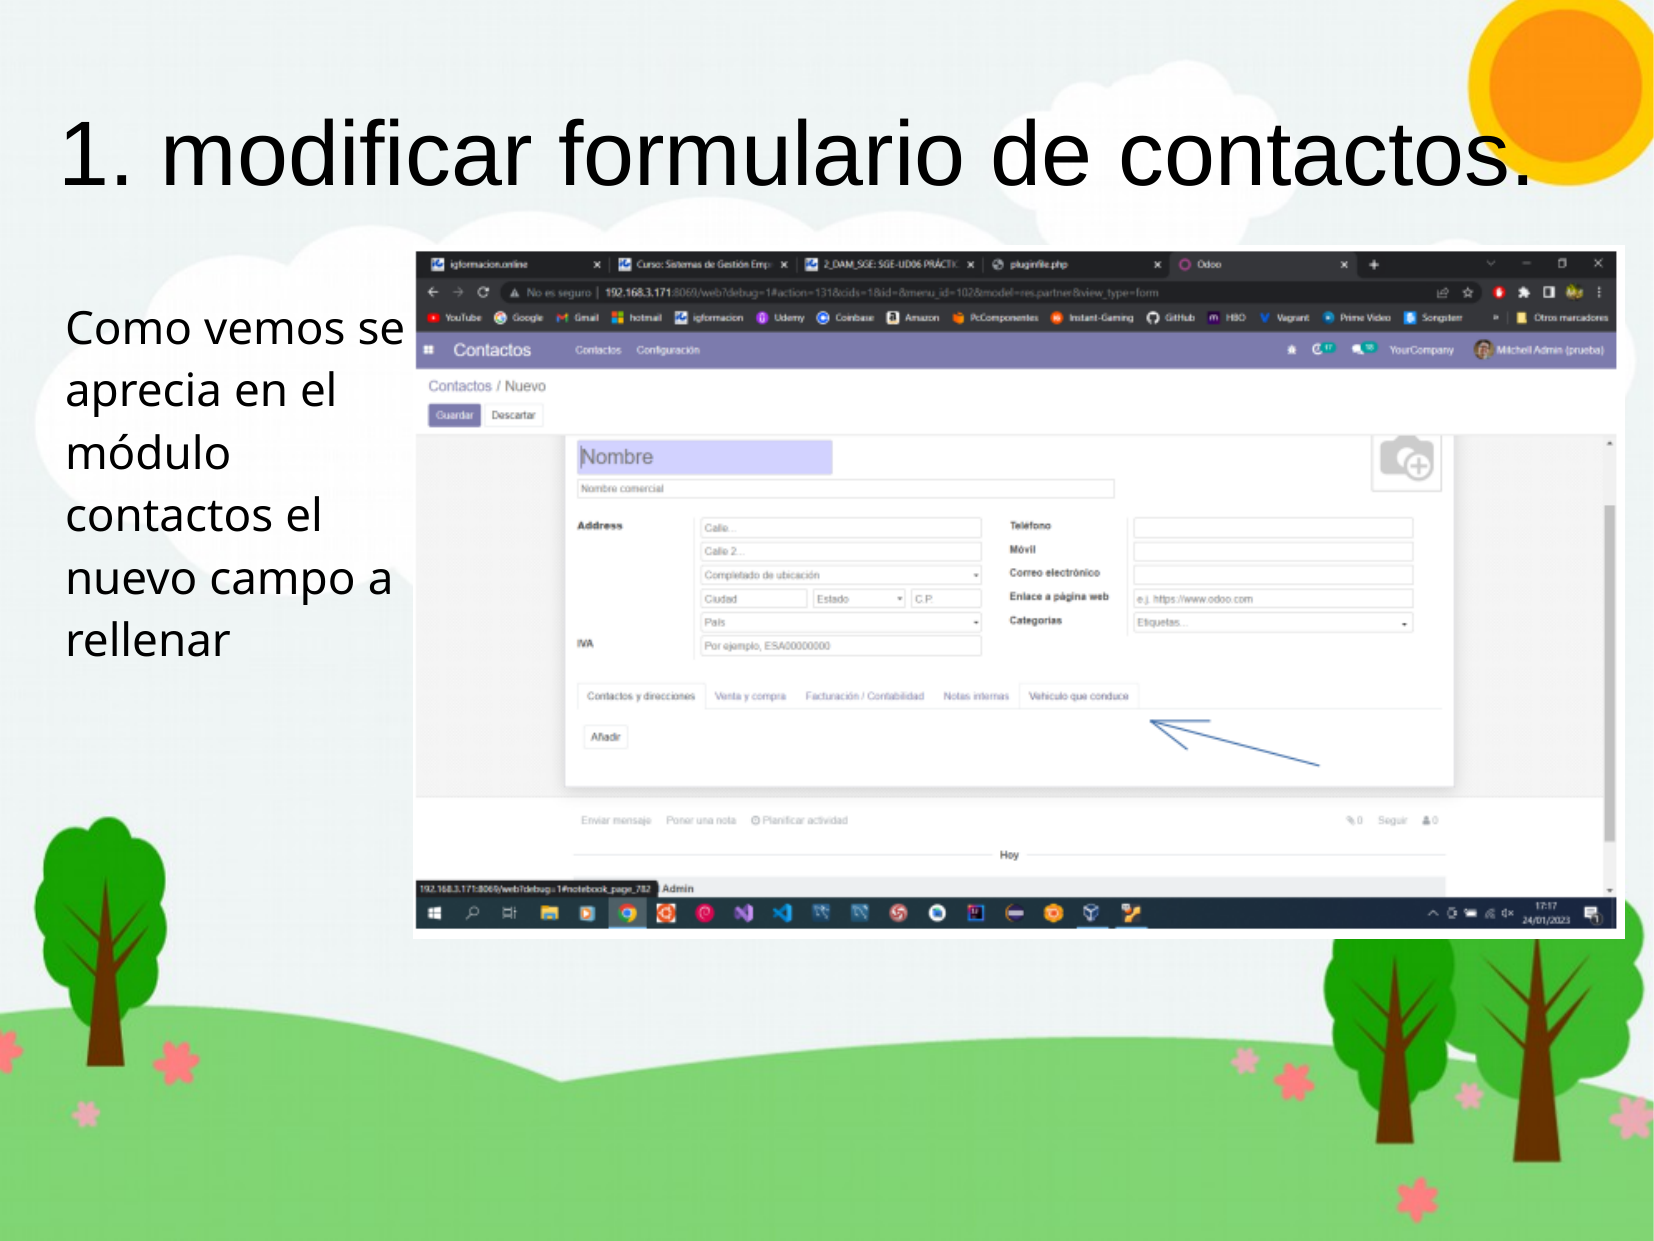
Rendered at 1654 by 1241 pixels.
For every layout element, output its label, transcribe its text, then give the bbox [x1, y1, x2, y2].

title 1. modificar formulario de contactos. [59, 0, 1565, 295]
picture [0, 0, 1654, 1241]
subtitle Como vemos se aprecia en el módulo contactos el nuevo campo a rellenar [29, 295, 413, 796]
